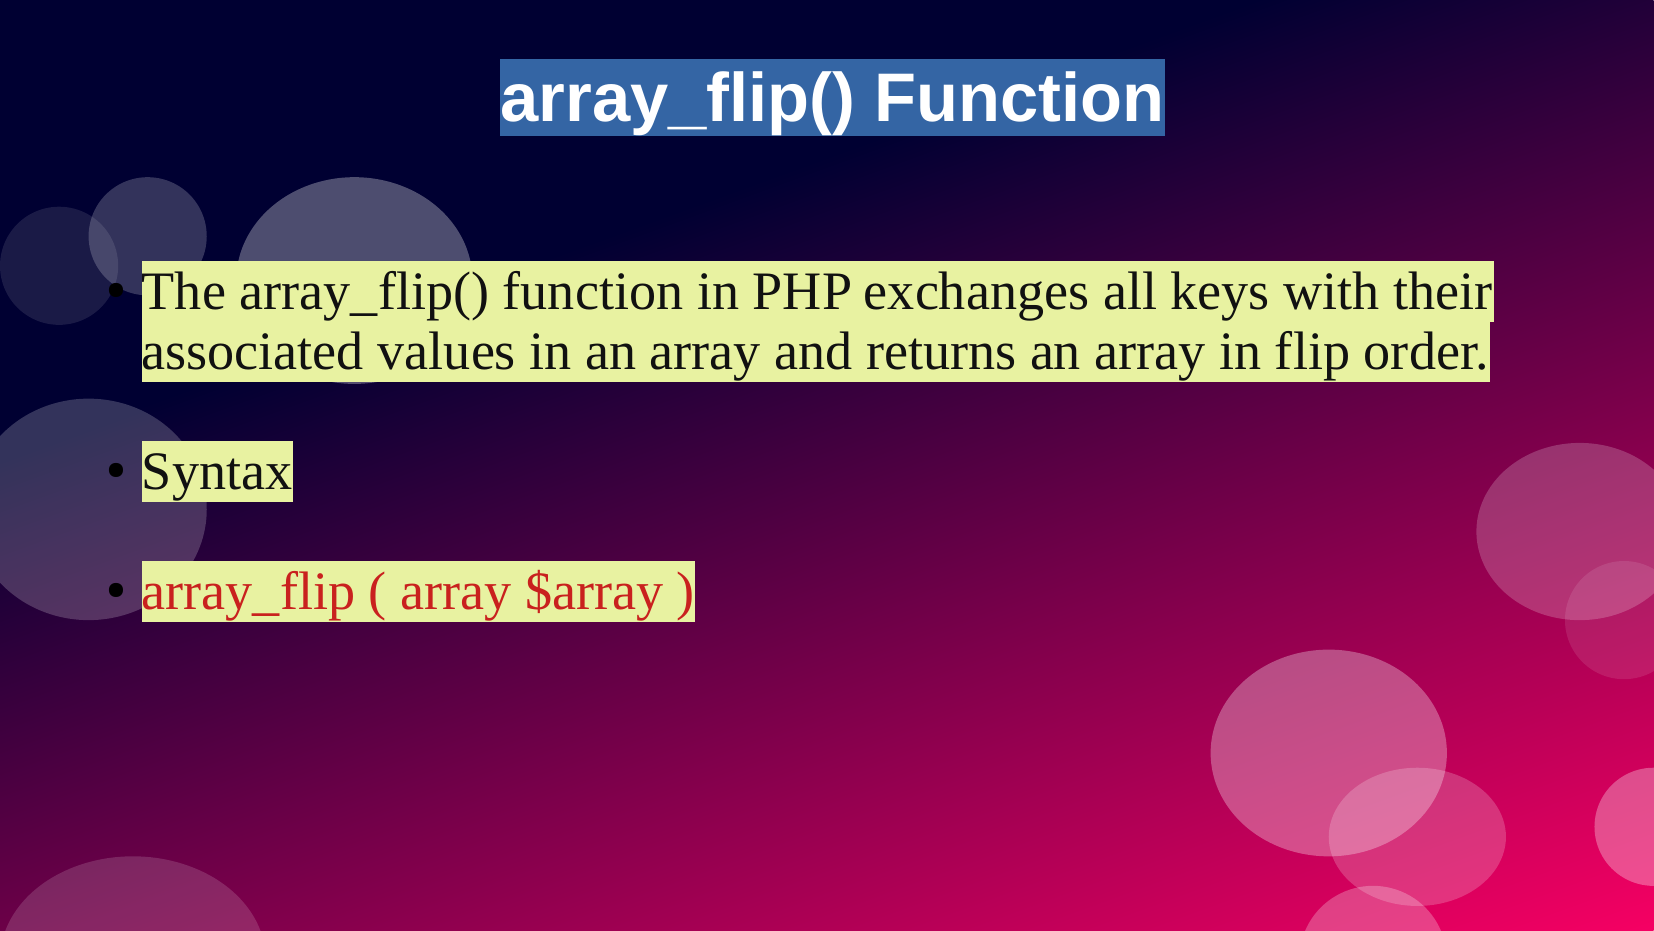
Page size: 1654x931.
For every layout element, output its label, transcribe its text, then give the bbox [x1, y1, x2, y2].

subtitle The array_flip() function in PHP exchanges all keys with their associated values in an array and returns an array in flip order. Syntax array_flip ( array $array ) [106, 100, 1595, 798]
title array_flip() Function [88, 29, 1577, 320]
